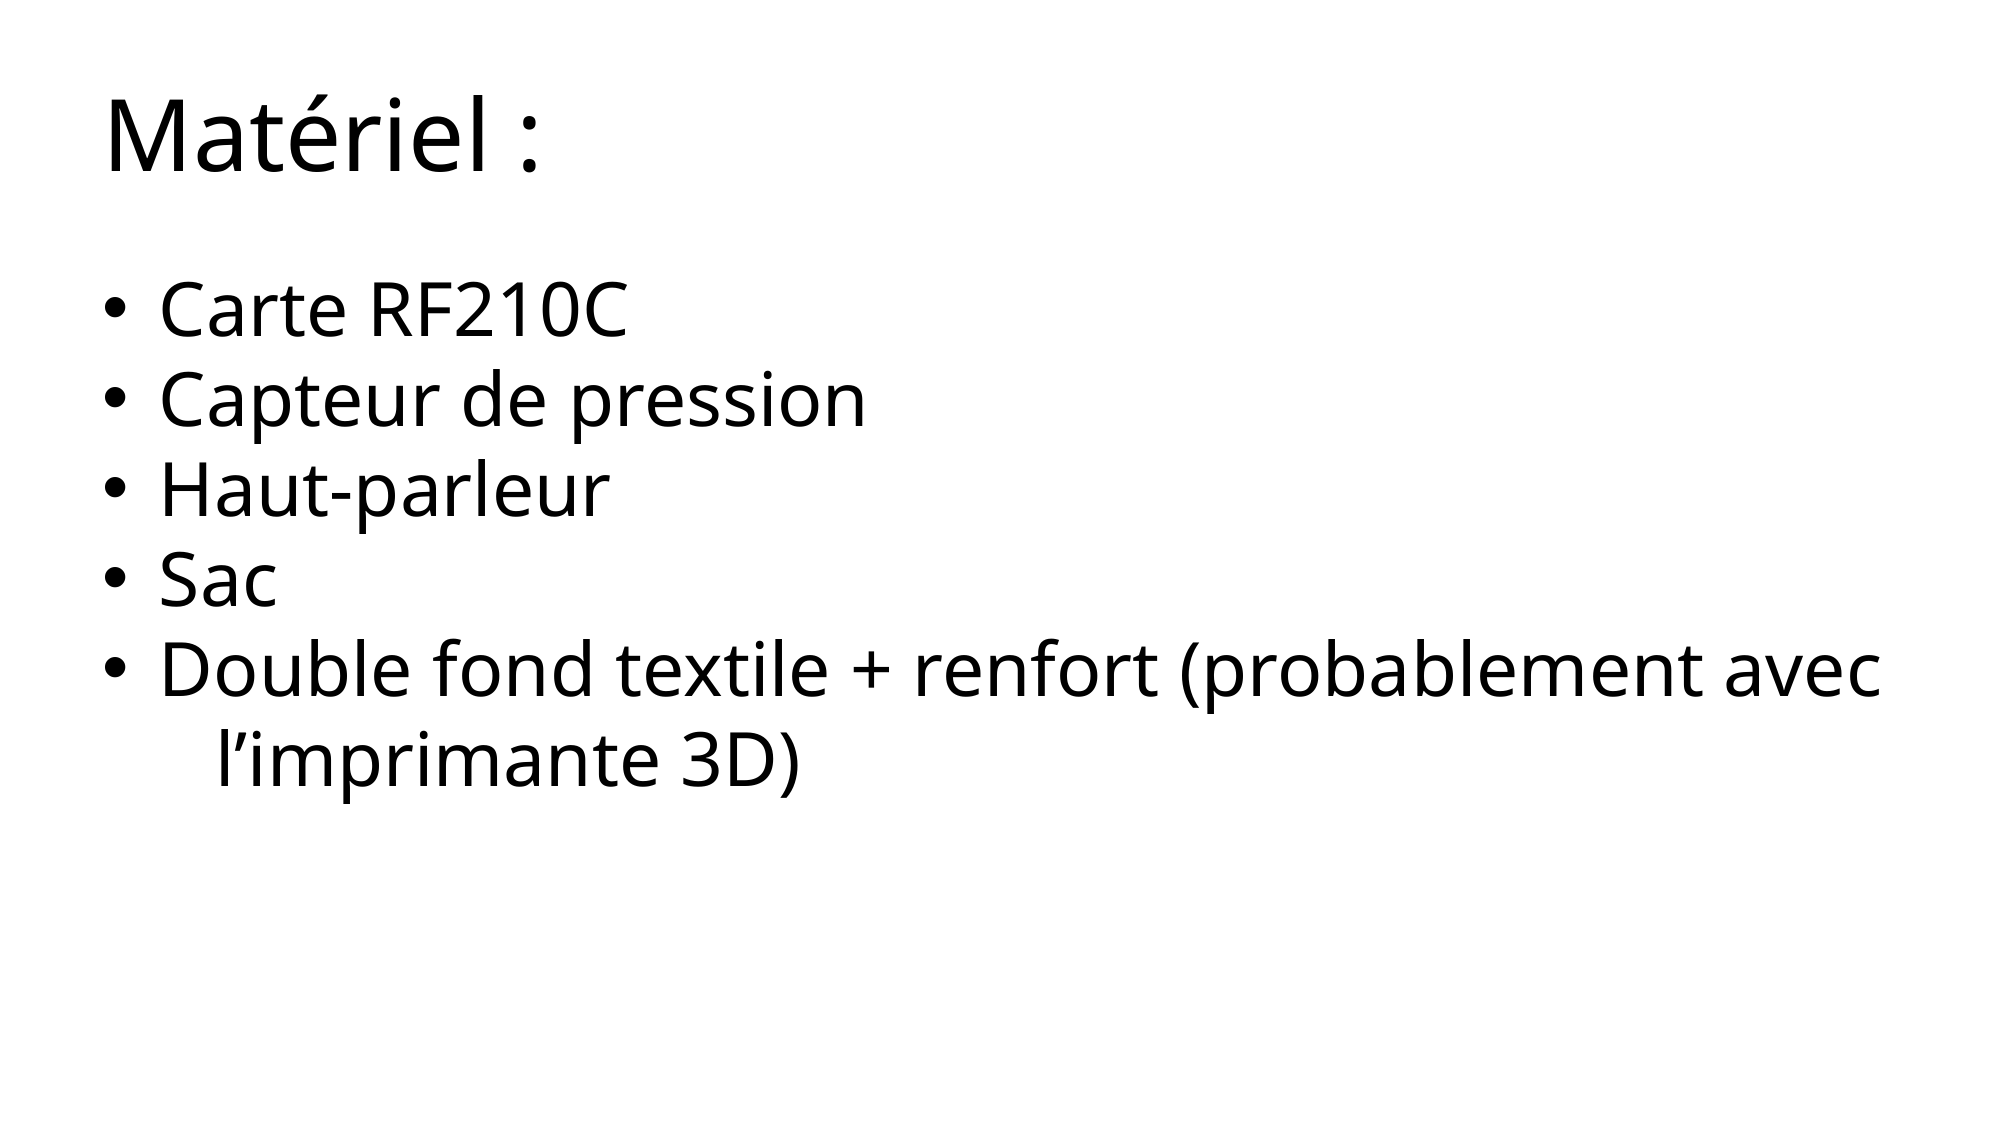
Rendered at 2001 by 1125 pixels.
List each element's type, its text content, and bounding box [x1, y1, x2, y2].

text_box Matériel : Carte RF210C Capteur de pression Haut-parleur Sac Double fond textile + renfort (probablement avec l’imprimante 3D) [87, 64, 1913, 817]
